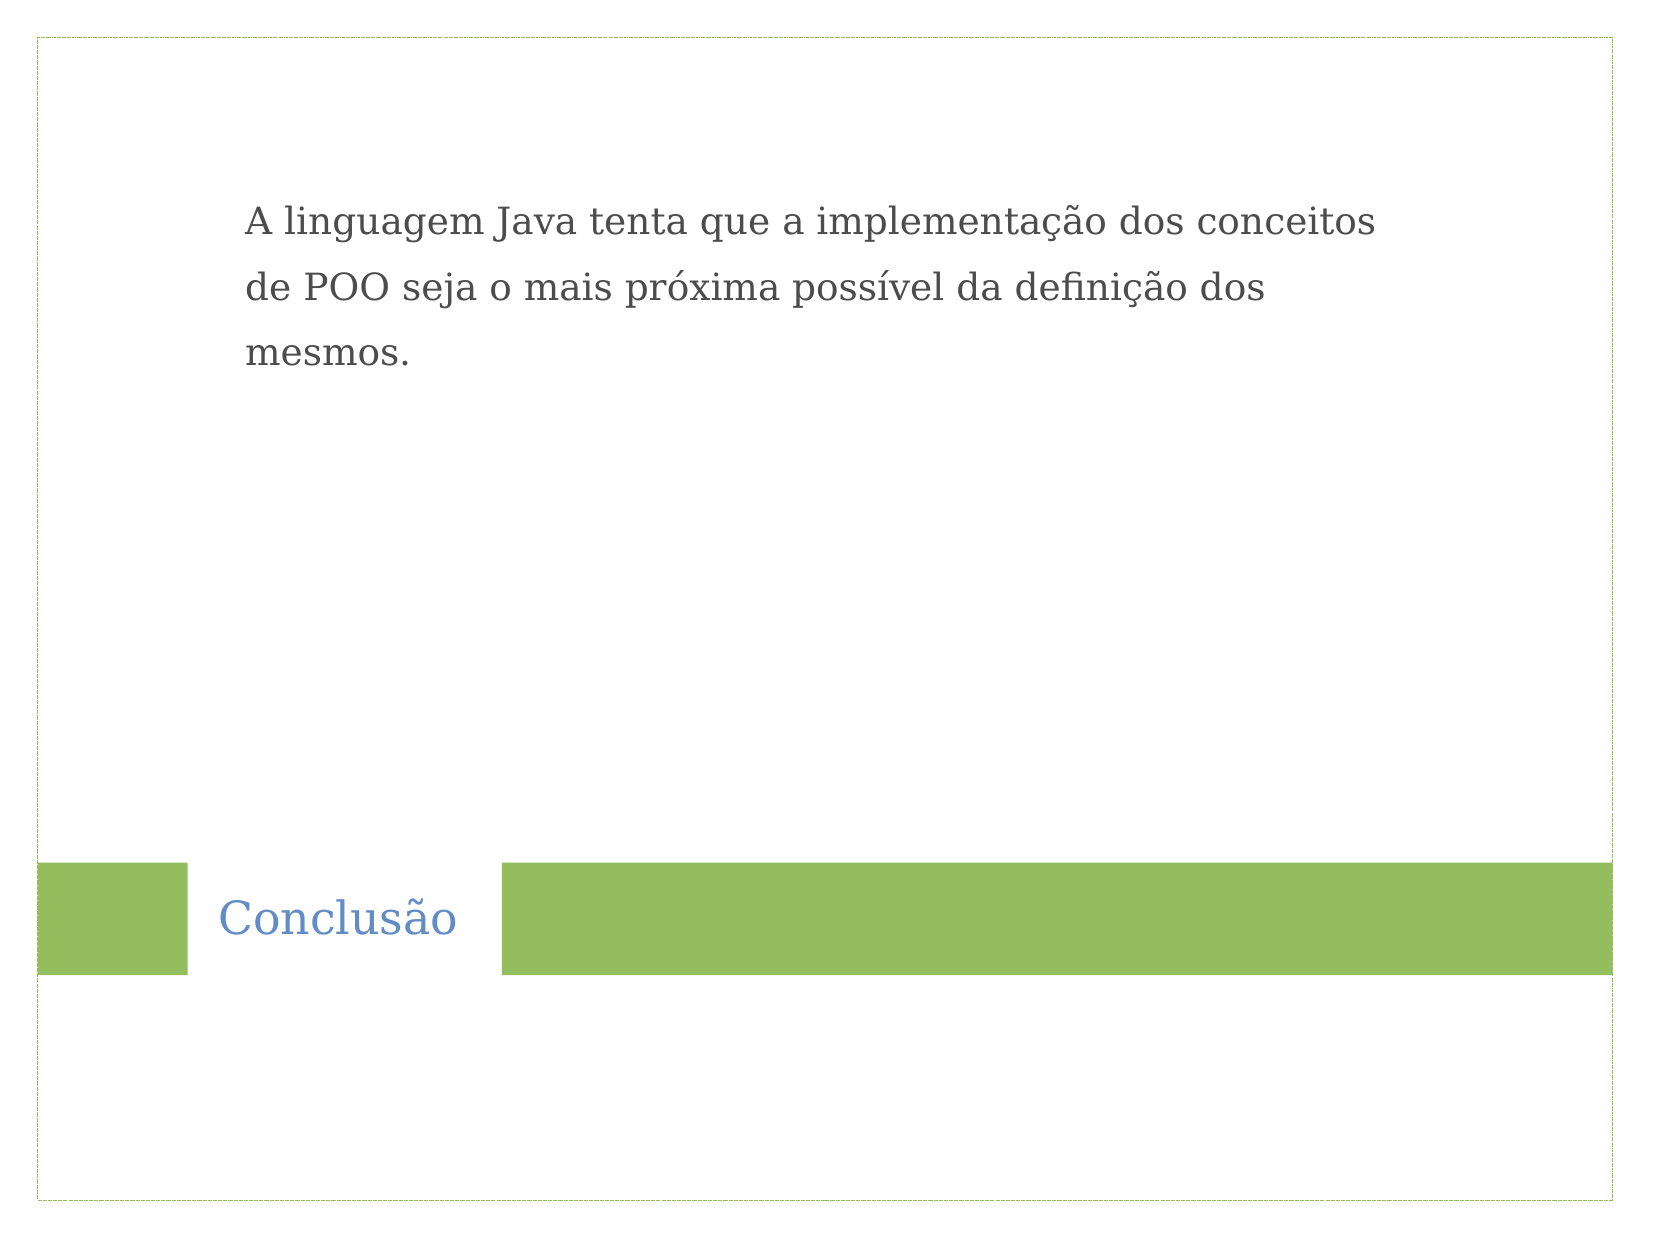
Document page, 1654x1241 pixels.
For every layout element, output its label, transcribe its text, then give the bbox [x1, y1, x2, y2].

text_box [37, 862, 188, 976]
text_box A linguagem Java tenta que a implementação dos conceitos de POO seja o mais próxima possível da definição dos mesmos. [230, 171, 1412, 697]
text_box [501, 862, 1613, 976]
text_box Conclusão [203, 884, 474, 953]
